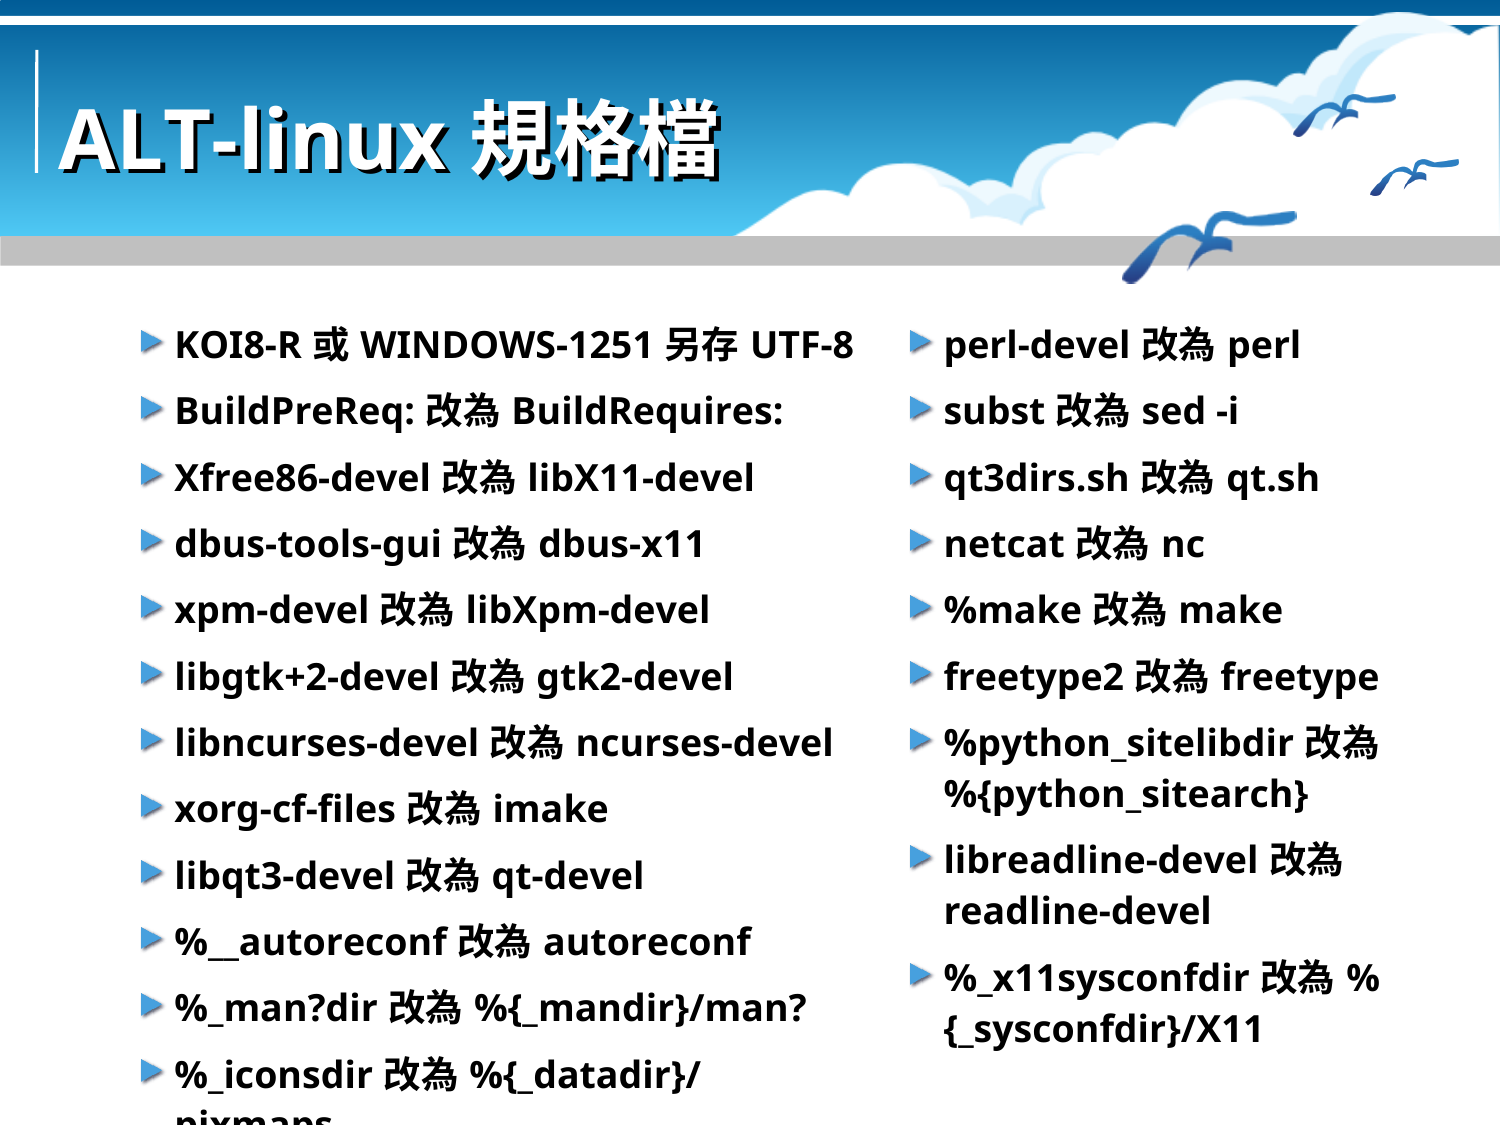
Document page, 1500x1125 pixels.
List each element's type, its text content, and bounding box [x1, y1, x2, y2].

title ALT-linux規格檔 [59, 86, 1465, 186]
list perl-devel改為perl subst改為sed -i qt3dirs.sh改為qt.sh netcat改為nc %make改為make freetype2改為freetype %python_sitelibdir改為%{python_sitearch} libreadline-devel改為readline-devel %_x11sysconfdir改為%{_sysconfdir}/X11 [852, 314, 1418, 1051]
picture [139, 1056, 169, 1087]
picture [730, 12, 1500, 284]
list KOI8-R或WINDOWS-1251另存UTF-8 BuildPreReq:改為BuildRequires: Xfree86-devel改為libX11-devel dbus-tools-gui改為dbus-x11 xpm-devel改為libXpm-devel libgtk+2-devel改為gtk2-devel libncurses-devel改為ncurses-devel xorg-cf-files改為imake libqt3-devel改為qt-devel %__autoreconf改為autoreconf %_man?dir改為%{_mandir}/man? %_iconsdir改為%{_datadir}/pixmaps %_x11dir/bin改為%{_bindir} [83, 314, 852, 1051]
